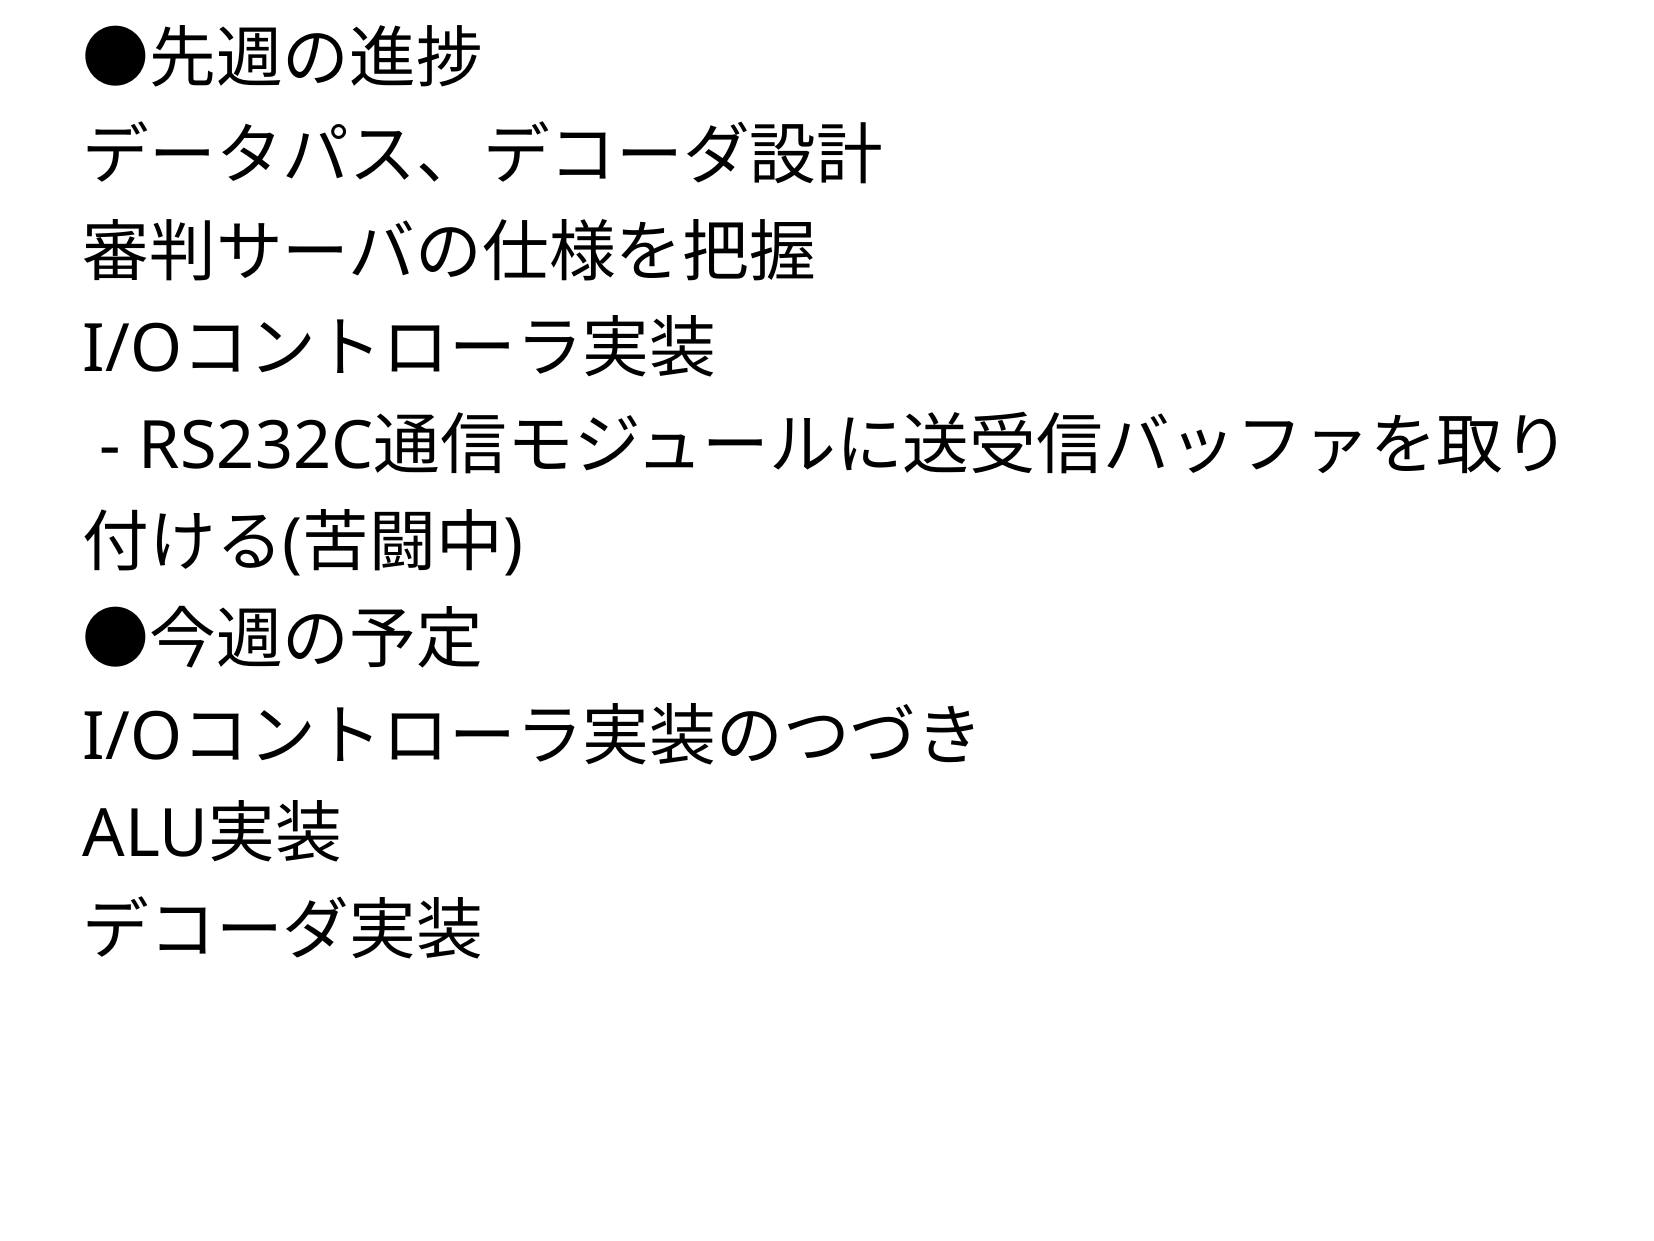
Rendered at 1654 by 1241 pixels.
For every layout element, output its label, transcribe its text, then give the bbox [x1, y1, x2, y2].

subtitle ●先週の進捗 データパス、デコーダ設計 審判サーバの仕様を把握 I/Oコントローラ実装 - RS232C通信モジュールに送受信バッファを取り付ける(苦闘中) ●今週の予定 I/Oコントローラ実装のつづき ALU実装 デコーダ実装 [82, 49, 1571, 1109]
